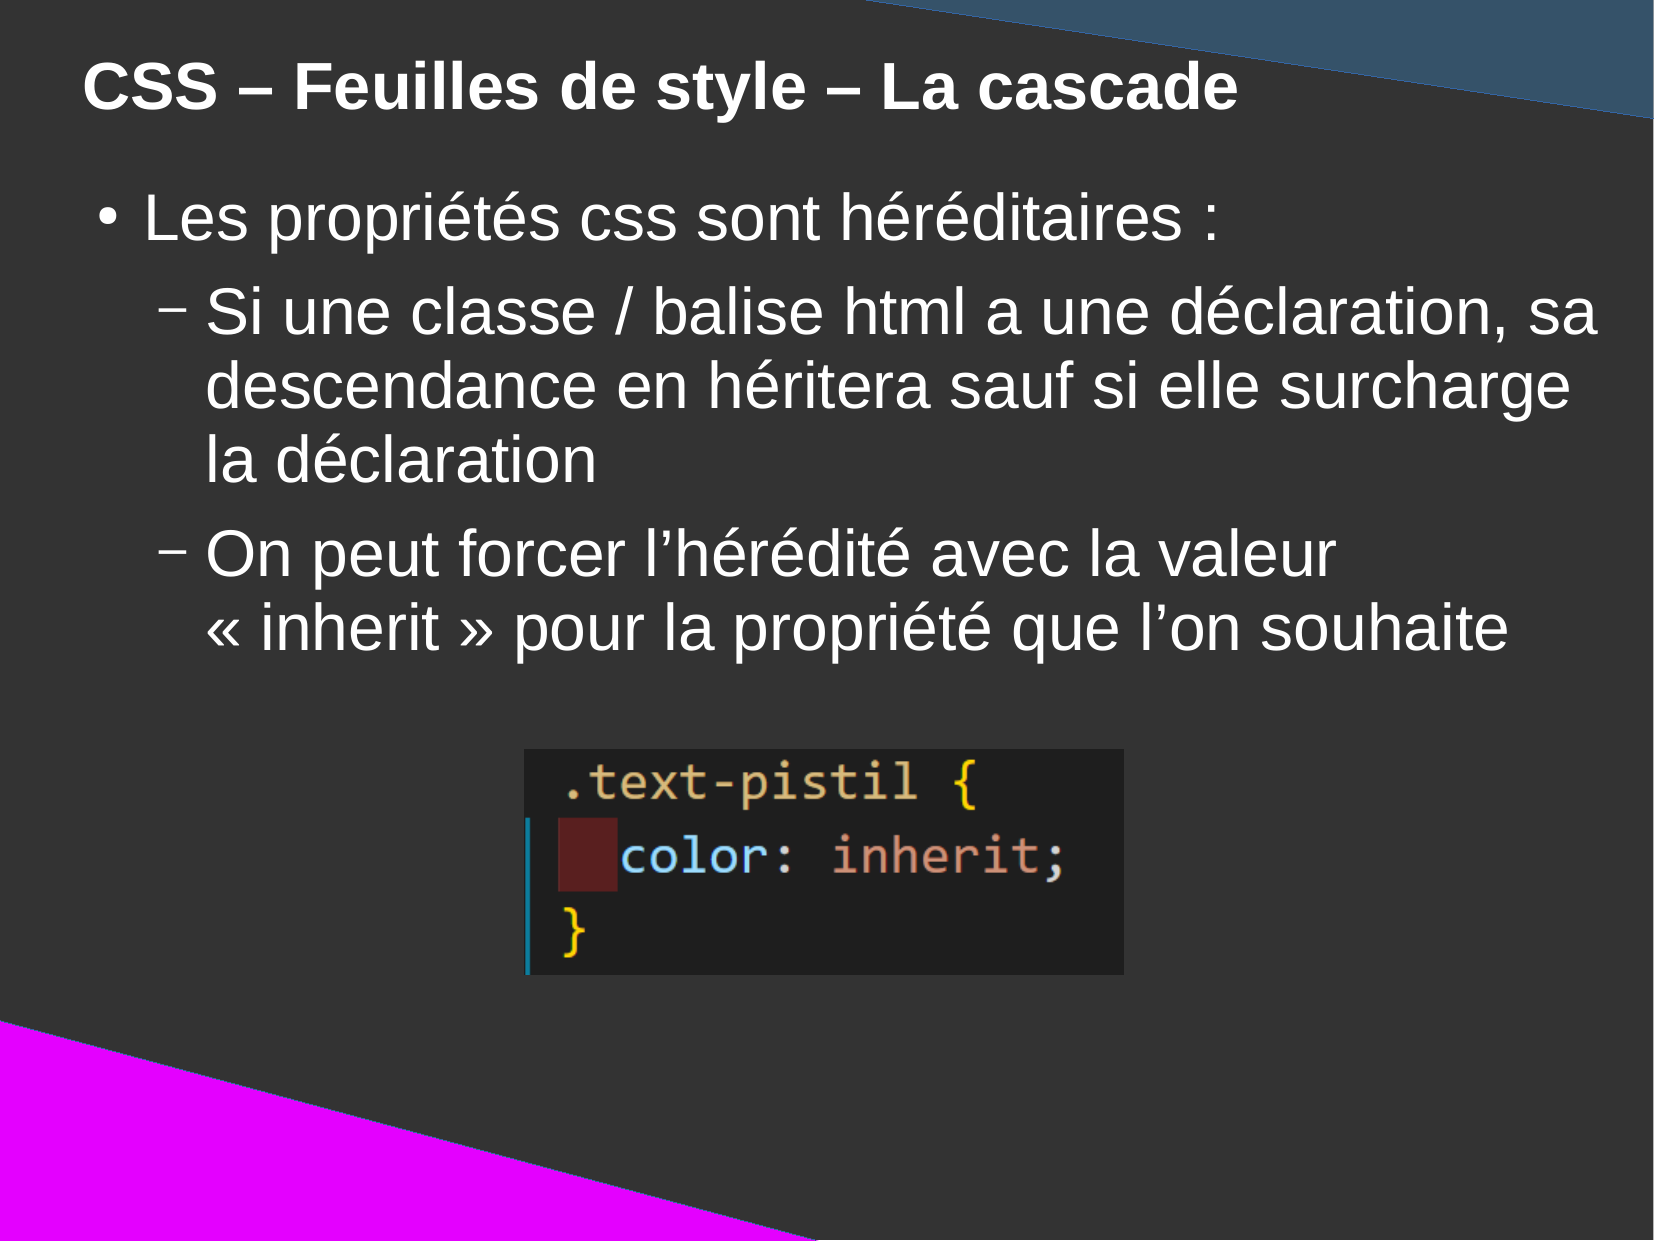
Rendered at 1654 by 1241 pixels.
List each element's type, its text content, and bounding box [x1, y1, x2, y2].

picture [524, 749, 1124, 975]
list Les propriétés css sont héréditaires : Si une classe / balise html a une déclaration, sa descendance en héritera sauf si elle surcharge la déclaration On peut forcer l’hérédité avec la valeur « inherit » pour la propriété que l’on souhaite [80, 180, 1605, 675]
title CSS – Feuilles de style – La cascade [82, 49, 1571, 162]
text_box [866, 0, 1654, 119]
text_box [0, 1020, 819, 1241]
